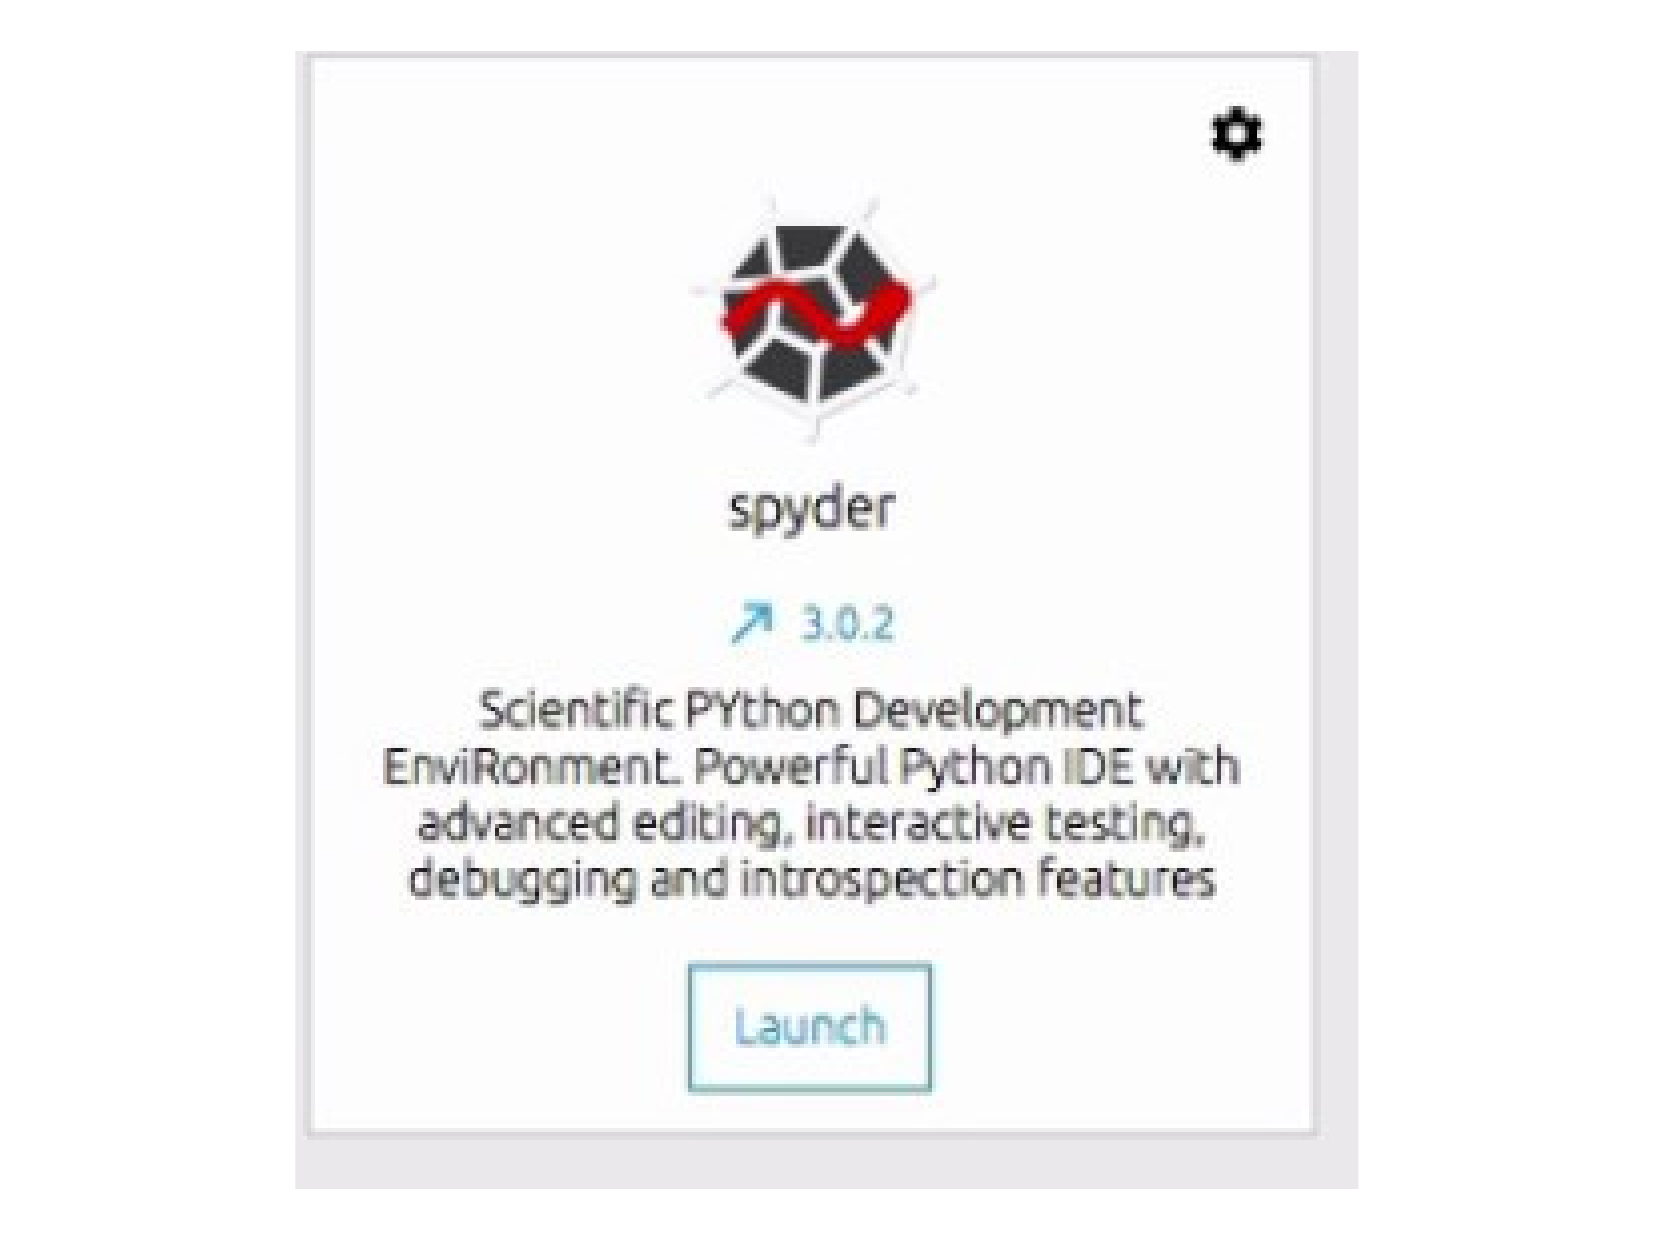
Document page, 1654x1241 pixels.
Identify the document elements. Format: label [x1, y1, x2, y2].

picture [295, 51, 1359, 1189]
